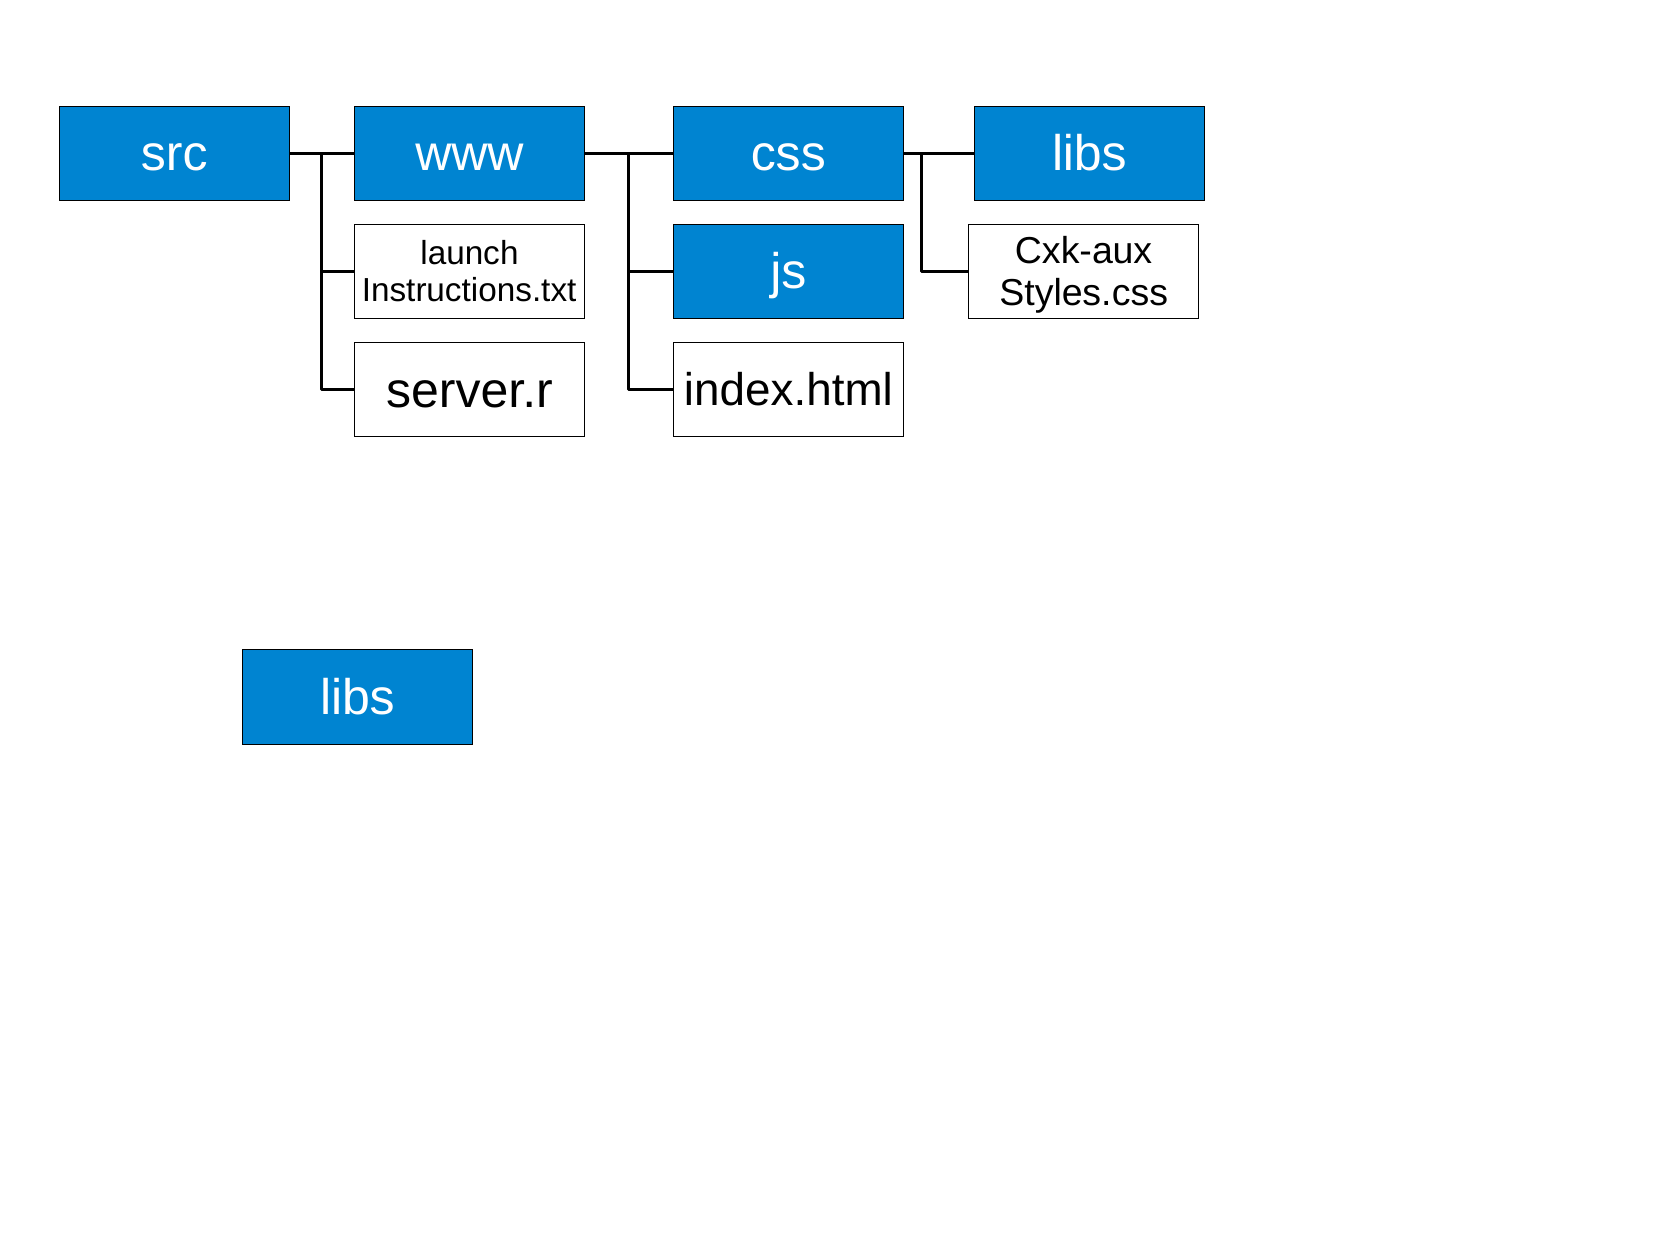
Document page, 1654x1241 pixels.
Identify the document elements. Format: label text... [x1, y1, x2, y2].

text_box launch Instructions.txt [354, 224, 585, 319]
text_box css [673, 106, 904, 201]
text_box server.r [354, 342, 585, 437]
text_box index.html [673, 342, 904, 437]
text_box libs [974, 106, 1205, 201]
text_box src [59, 106, 290, 201]
text_box js [673, 224, 904, 319]
text_box www [354, 106, 585, 201]
text_box Cxk-aux Styles.css [968, 224, 1199, 319]
text_box libs [242, 649, 473, 745]
